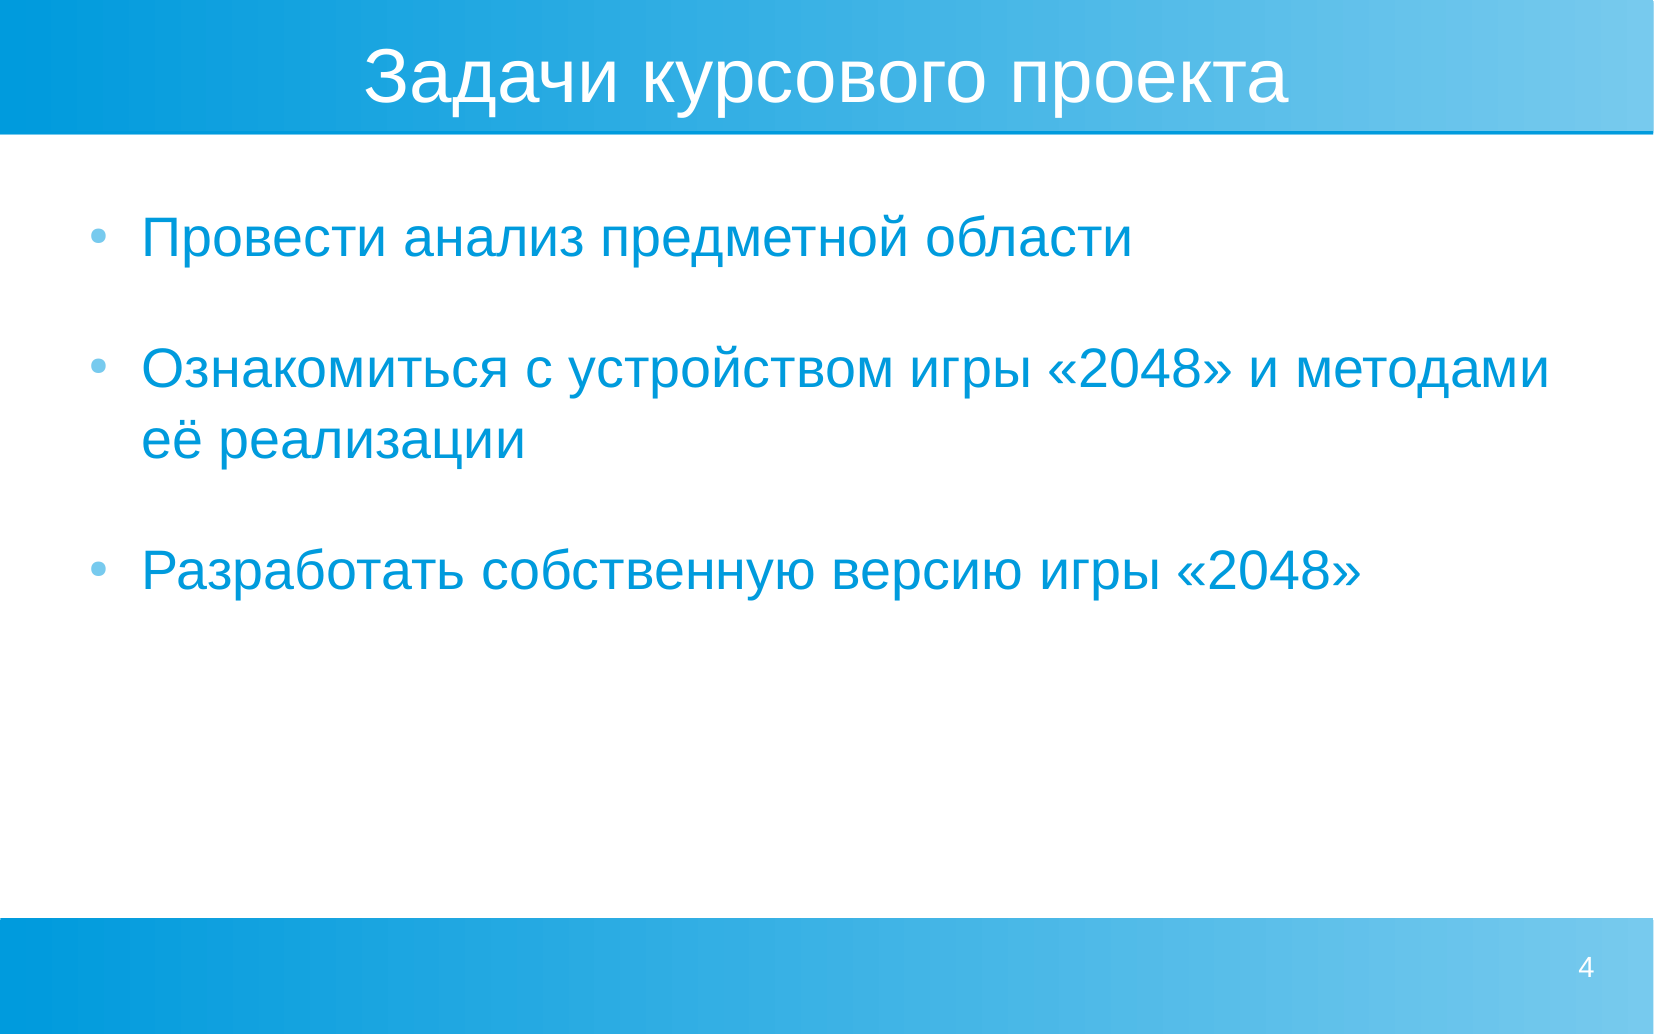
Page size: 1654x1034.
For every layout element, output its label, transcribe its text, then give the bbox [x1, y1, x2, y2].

title Задачи курсового проекта [59, 32, 1595, 120]
list Провести анализ предметной области Ознакомиться с устройством игры «2048» и методами её реализации Разработать собственную версию игры «2048» [59, 196, 1595, 853]
